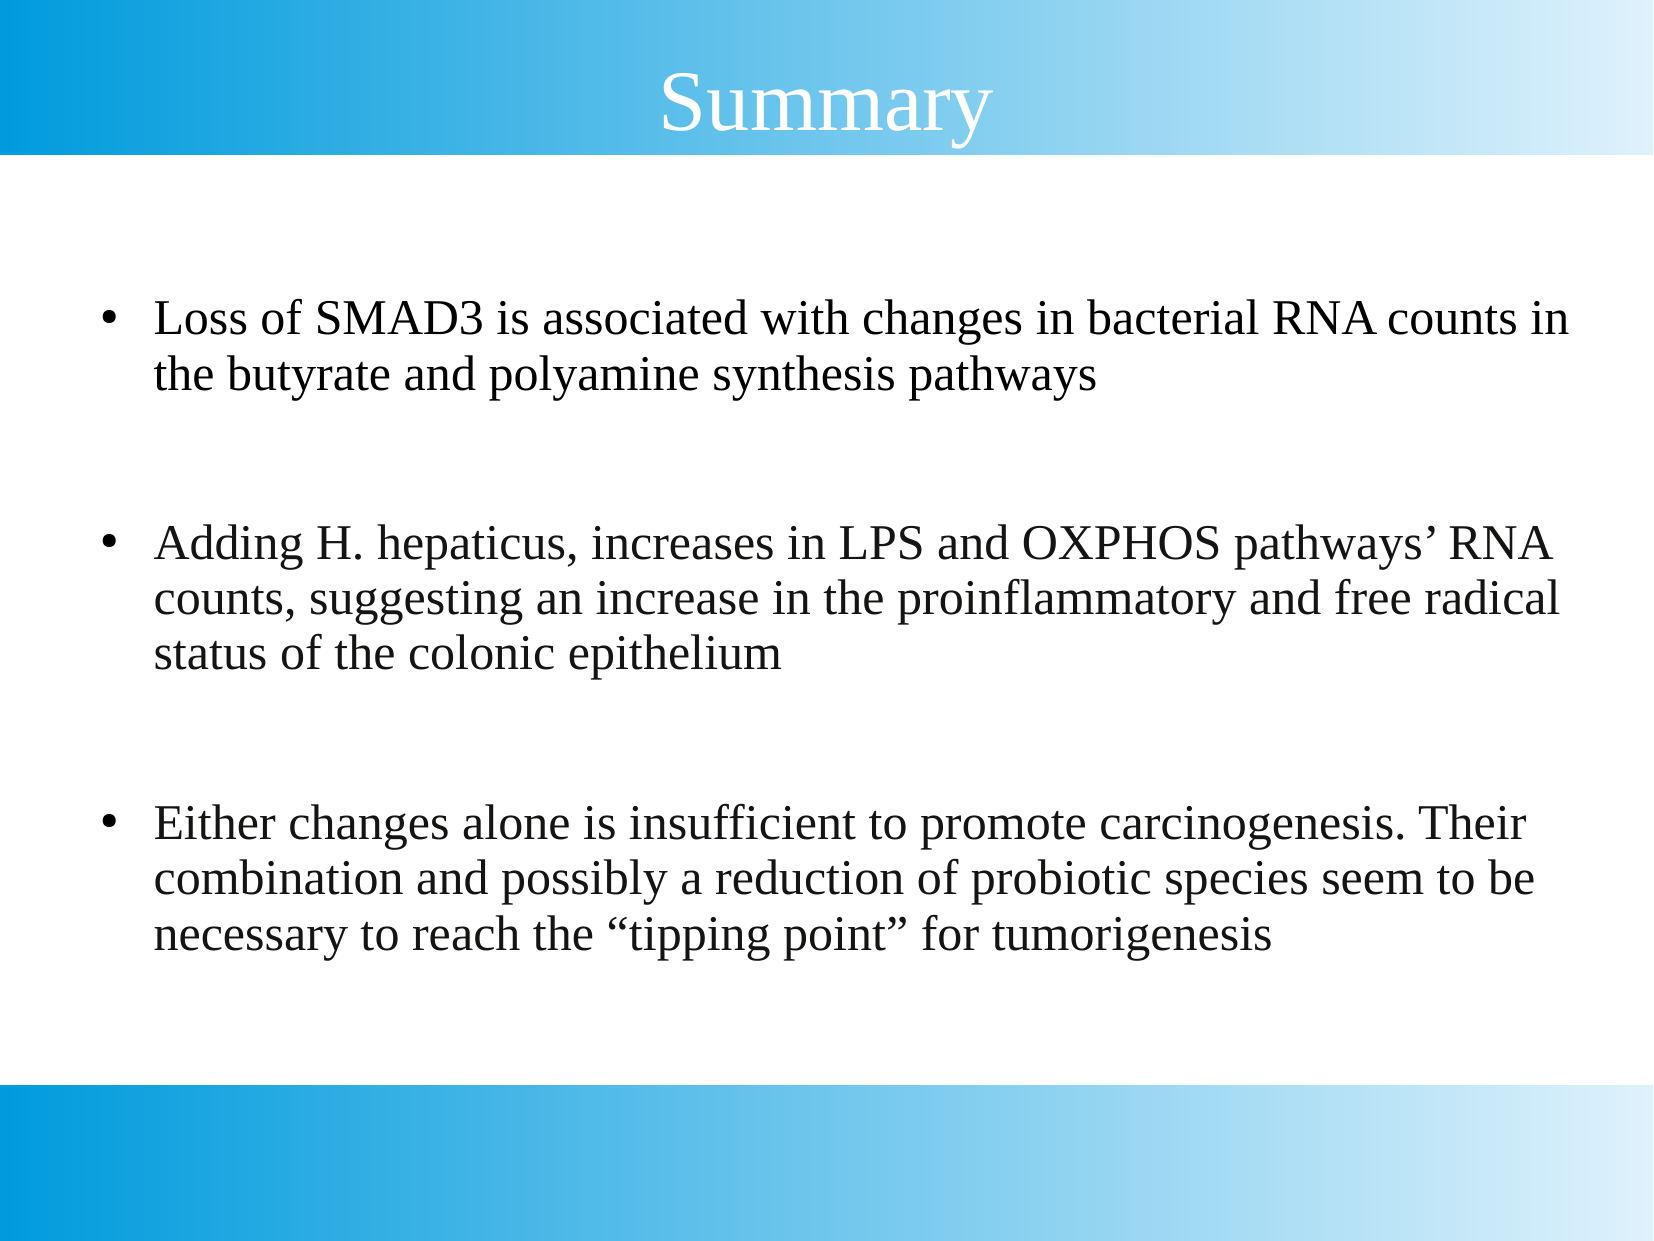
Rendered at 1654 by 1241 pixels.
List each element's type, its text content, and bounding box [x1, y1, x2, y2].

title Summary [82, 49, 1571, 154]
list Loss of SMAD3 is associated with changes in bacterial RNA counts in the butyrate and polyamine synthesis pathways Adding H. hepaticus, increases in LPS and OXPHOS pathways’ RNA counts, suggesting an increase in the proinflammatory and free radical status of the colonic epithelium Either changes alone is insufficient to promote carcinogenesis. Their combination and possibly a reduction of probiotic species seem to be necessary to reach the “tipping point” for tumorigenesis [82, 290, 1571, 1010]
